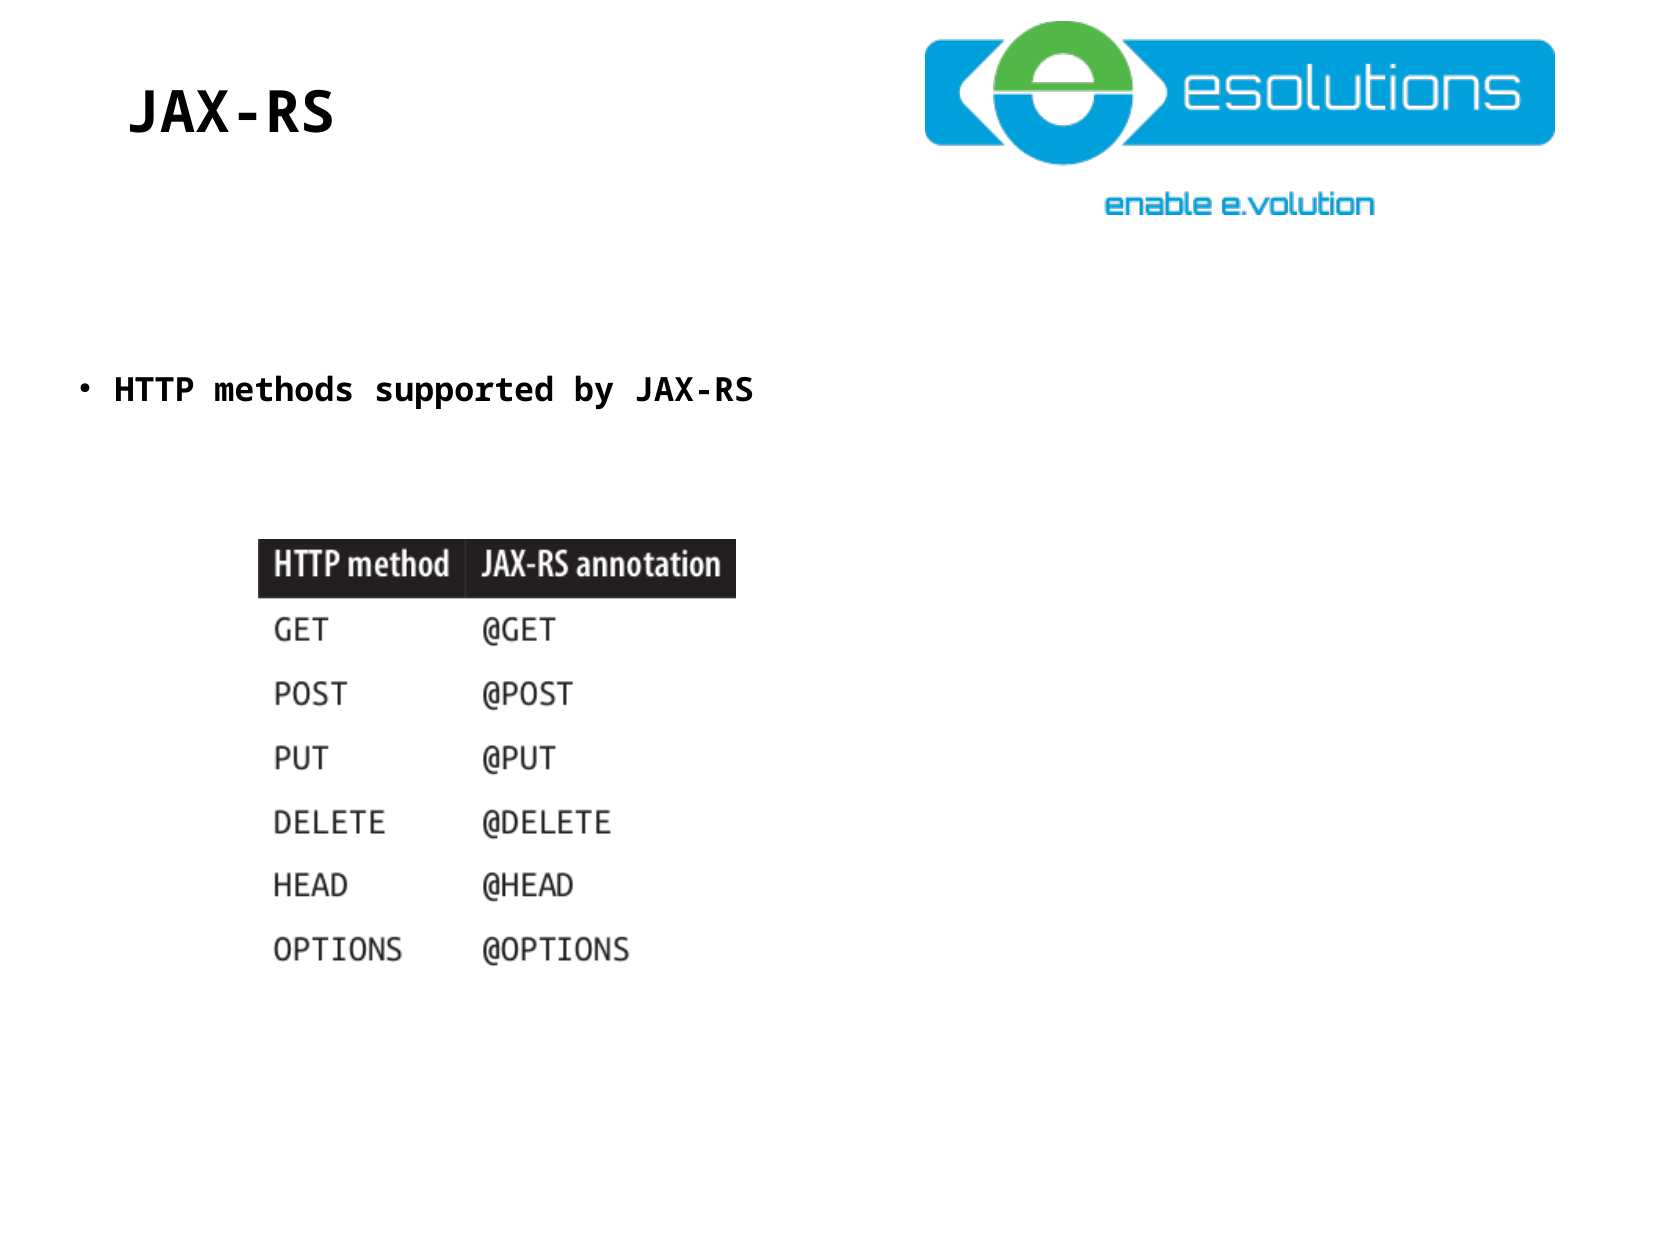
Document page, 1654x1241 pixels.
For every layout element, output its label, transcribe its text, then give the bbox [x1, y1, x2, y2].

picture [1366, 64, 1385, 110]
text_box JAX-RS [75, 63, 916, 217]
picture [1197, 201, 1208, 205]
picture [1360, 201, 1370, 215]
subtitle HTTP methods supported by JAX-RS [79, 239, 1561, 1163]
picture [1226, 201, 1236, 205]
picture [1110, 201, 1120, 205]
picture [1403, 75, 1438, 110]
picture [1307, 64, 1319, 110]
picture [1169, 201, 1179, 211]
picture [1340, 201, 1351, 211]
picture [1325, 75, 1361, 110]
picture [1185, 75, 1220, 110]
picture [1130, 201, 1139, 215]
picture [1444, 75, 1479, 110]
picture [258, 539, 736, 978]
picture [1267, 75, 1302, 110]
picture [925, 21, 1555, 215]
picture [1226, 75, 1261, 110]
picture [1485, 75, 1521, 110]
picture [1390, 75, 1396, 110]
